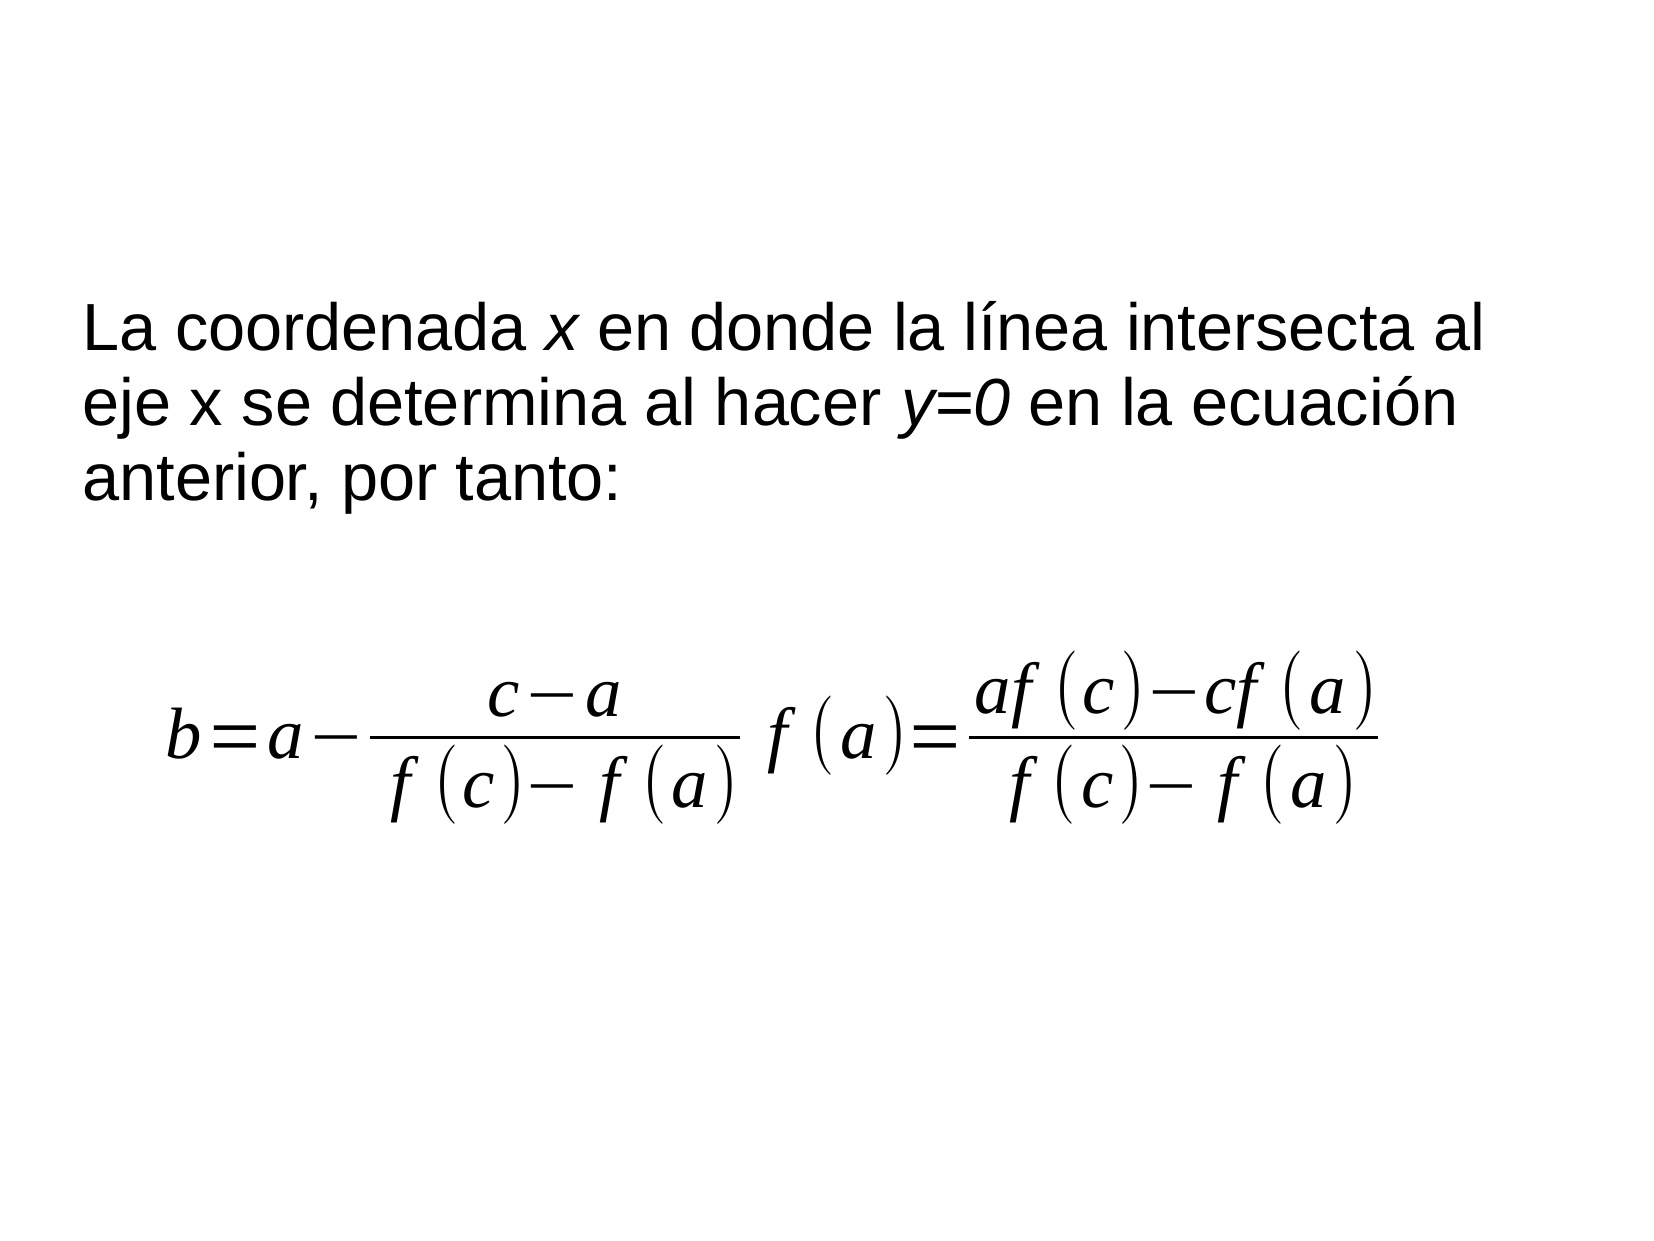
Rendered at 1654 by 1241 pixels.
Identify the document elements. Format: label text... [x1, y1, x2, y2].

chart [159, 649, 1388, 826]
list La coordenada x en donde la línea intersecta al eje x se determina al hacer y=0 en la ecuación anterior, por tanto: [82, 290, 1571, 1109]
